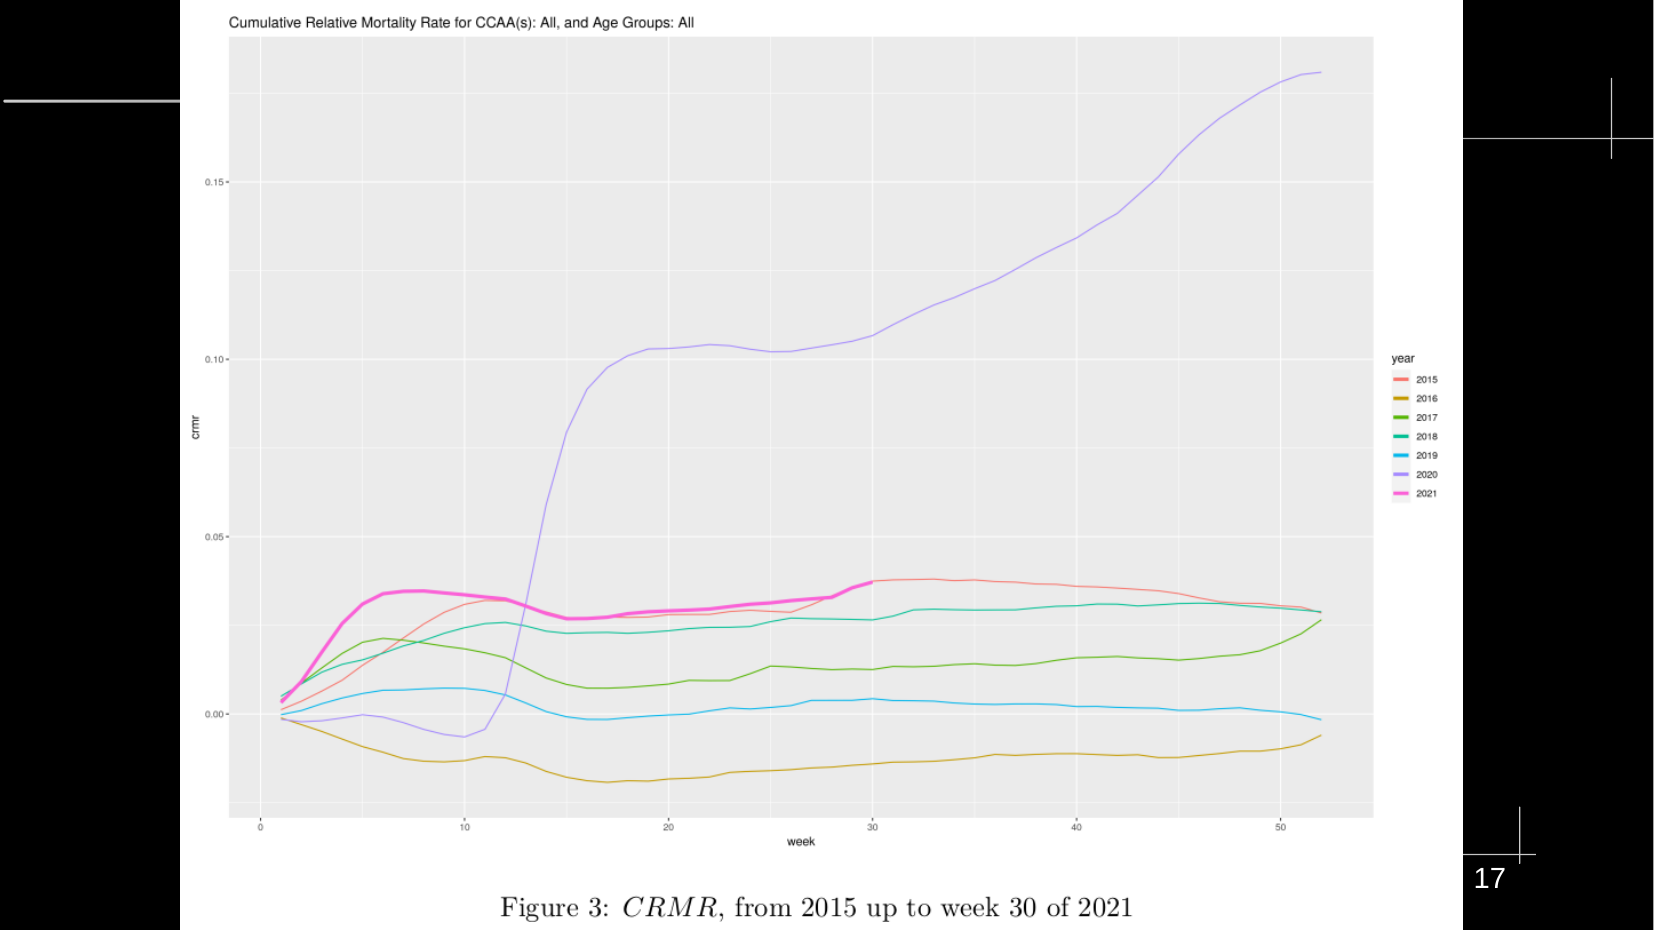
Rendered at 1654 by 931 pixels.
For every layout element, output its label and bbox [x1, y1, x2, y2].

picture [180, 0, 1463, 930]
